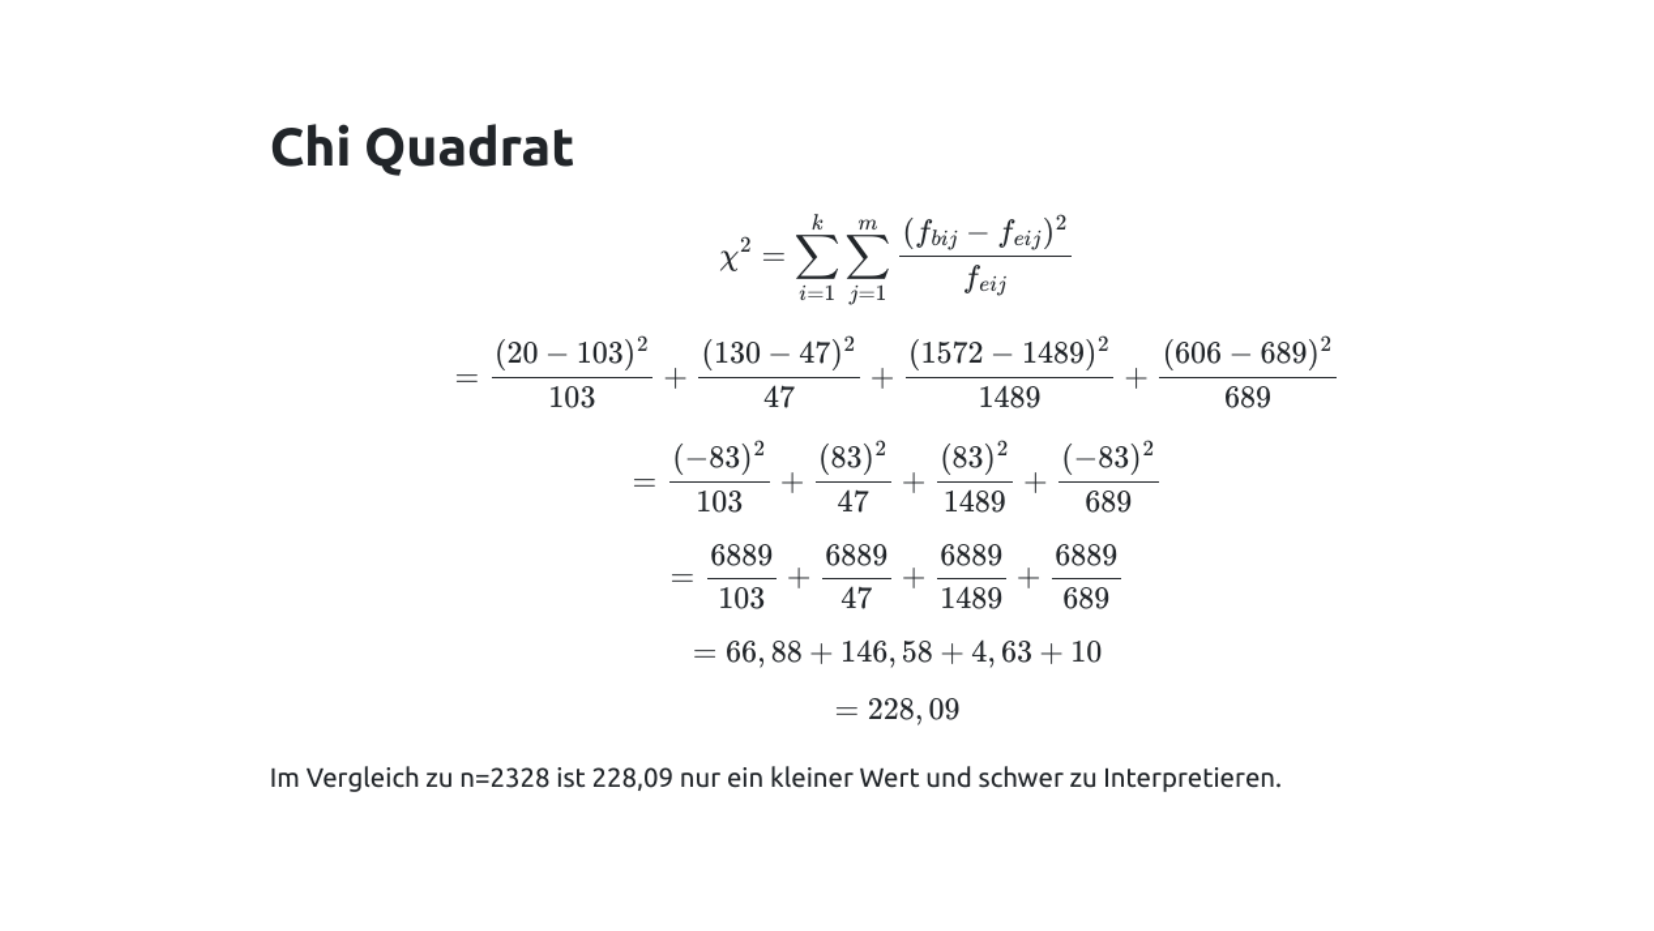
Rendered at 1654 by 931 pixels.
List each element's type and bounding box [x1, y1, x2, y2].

picture [261, 120, 1402, 817]
